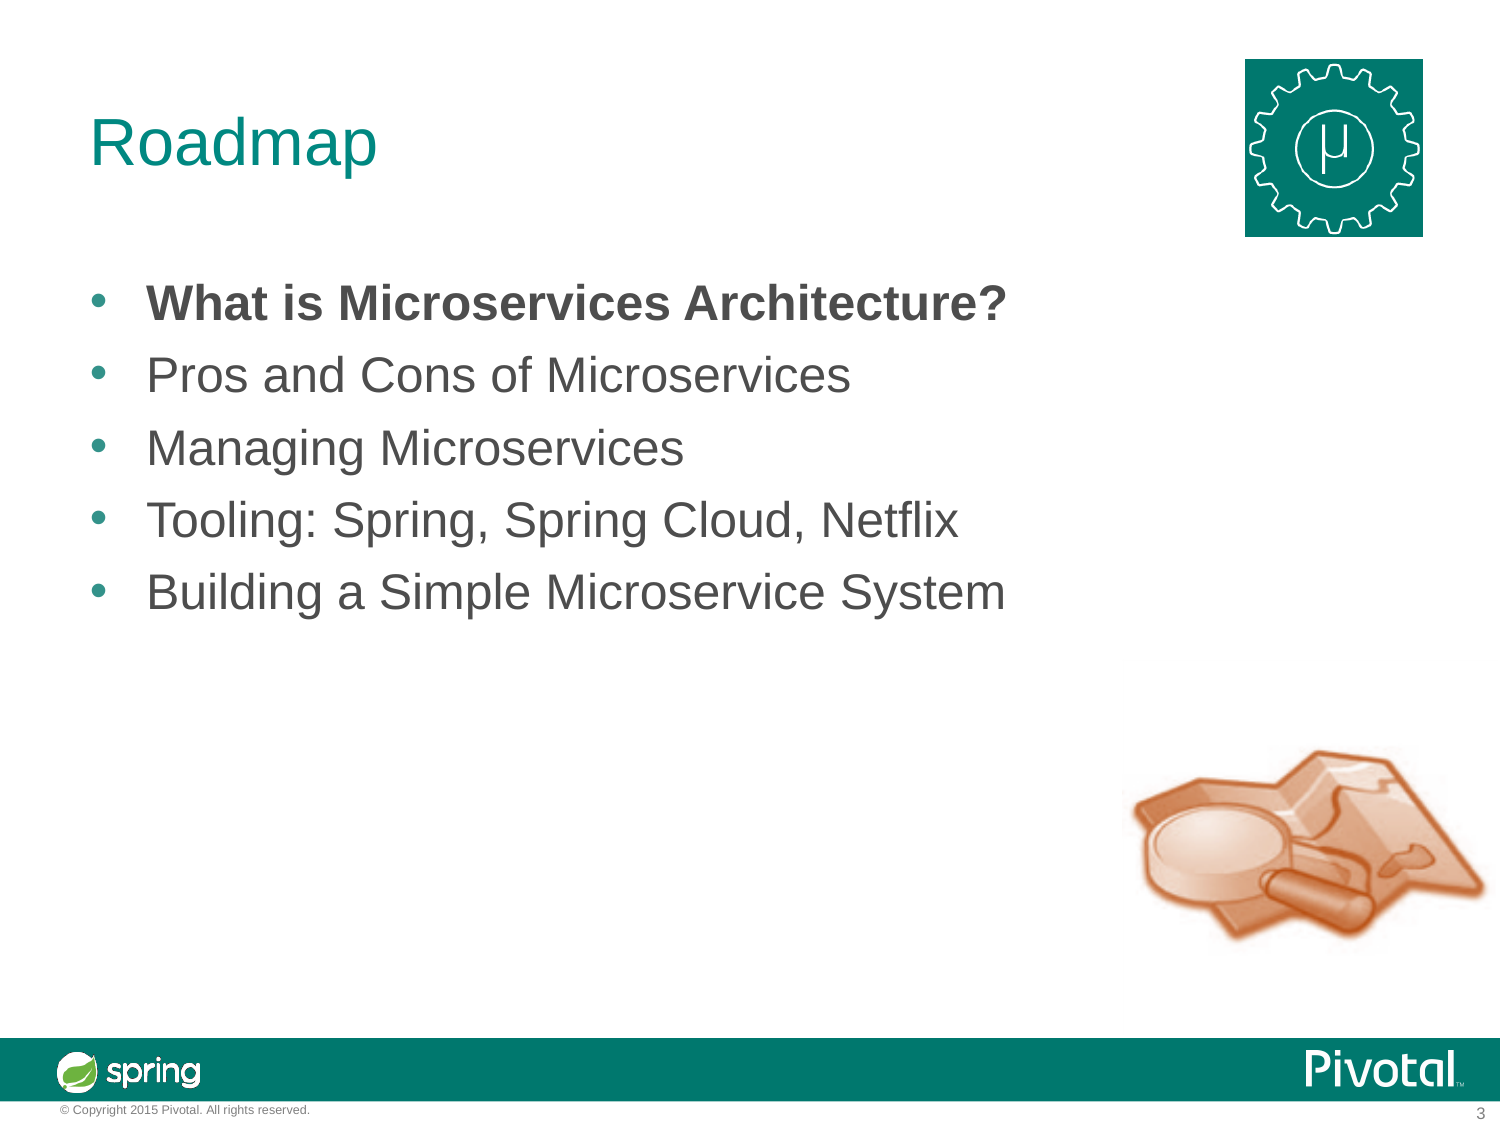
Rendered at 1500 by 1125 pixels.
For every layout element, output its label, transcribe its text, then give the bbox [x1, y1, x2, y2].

picture [32, 1041, 210, 1103]
picture [1245, 59, 1423, 237]
picture [1122, 659, 1498, 1035]
list What is Microservices Architecture? Pros and Cons of Microservices Managing Microservices Tooling: Spring, Spring Cloud, Netflix Building a Simple Microservice System [75, 262, 1426, 1005]
picture [1306, 1050, 1464, 1087]
title Roadmap [75, 45, 1426, 233]
